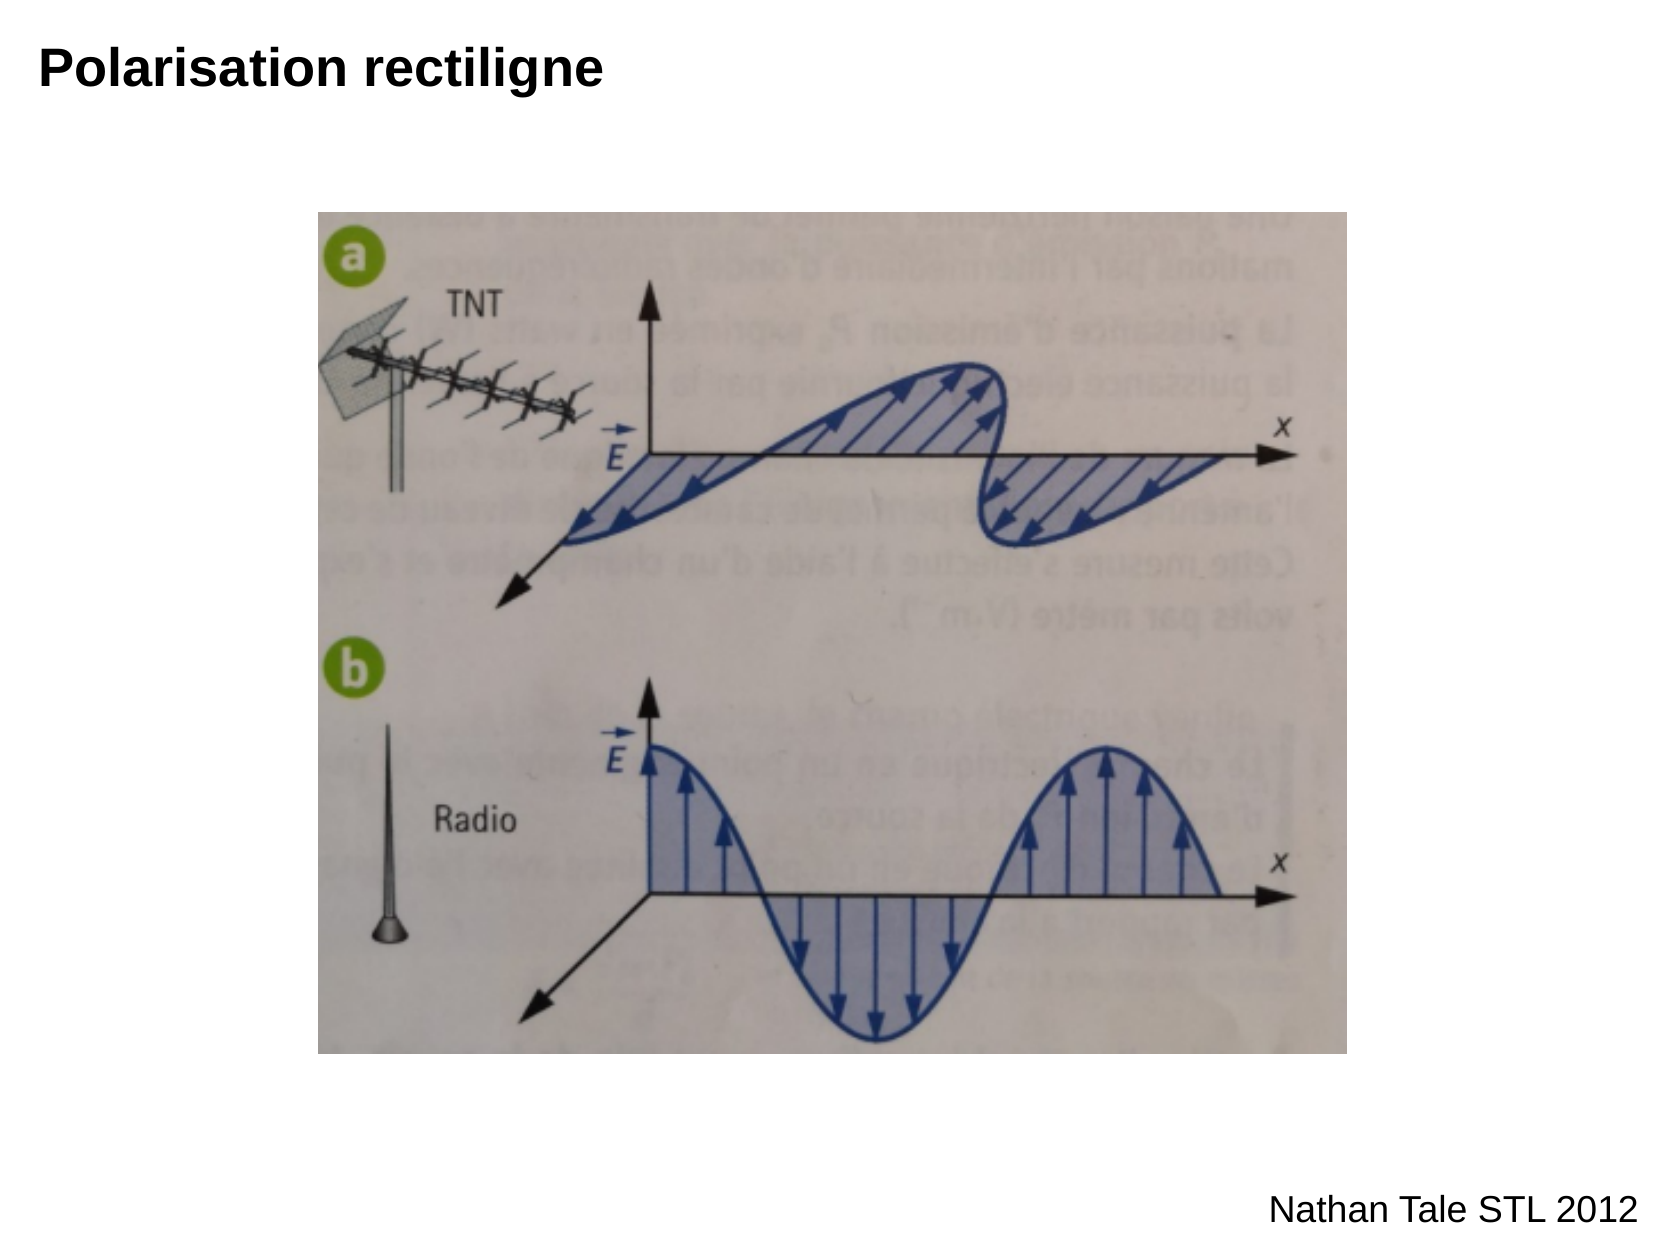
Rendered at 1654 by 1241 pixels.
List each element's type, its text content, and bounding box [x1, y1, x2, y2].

text_box Nathan Tale STL 2012 [1240, 1181, 1654, 1239]
picture [318, 212, 1347, 1054]
text_box Polarisation rectiligne [23, 29, 721, 107]
